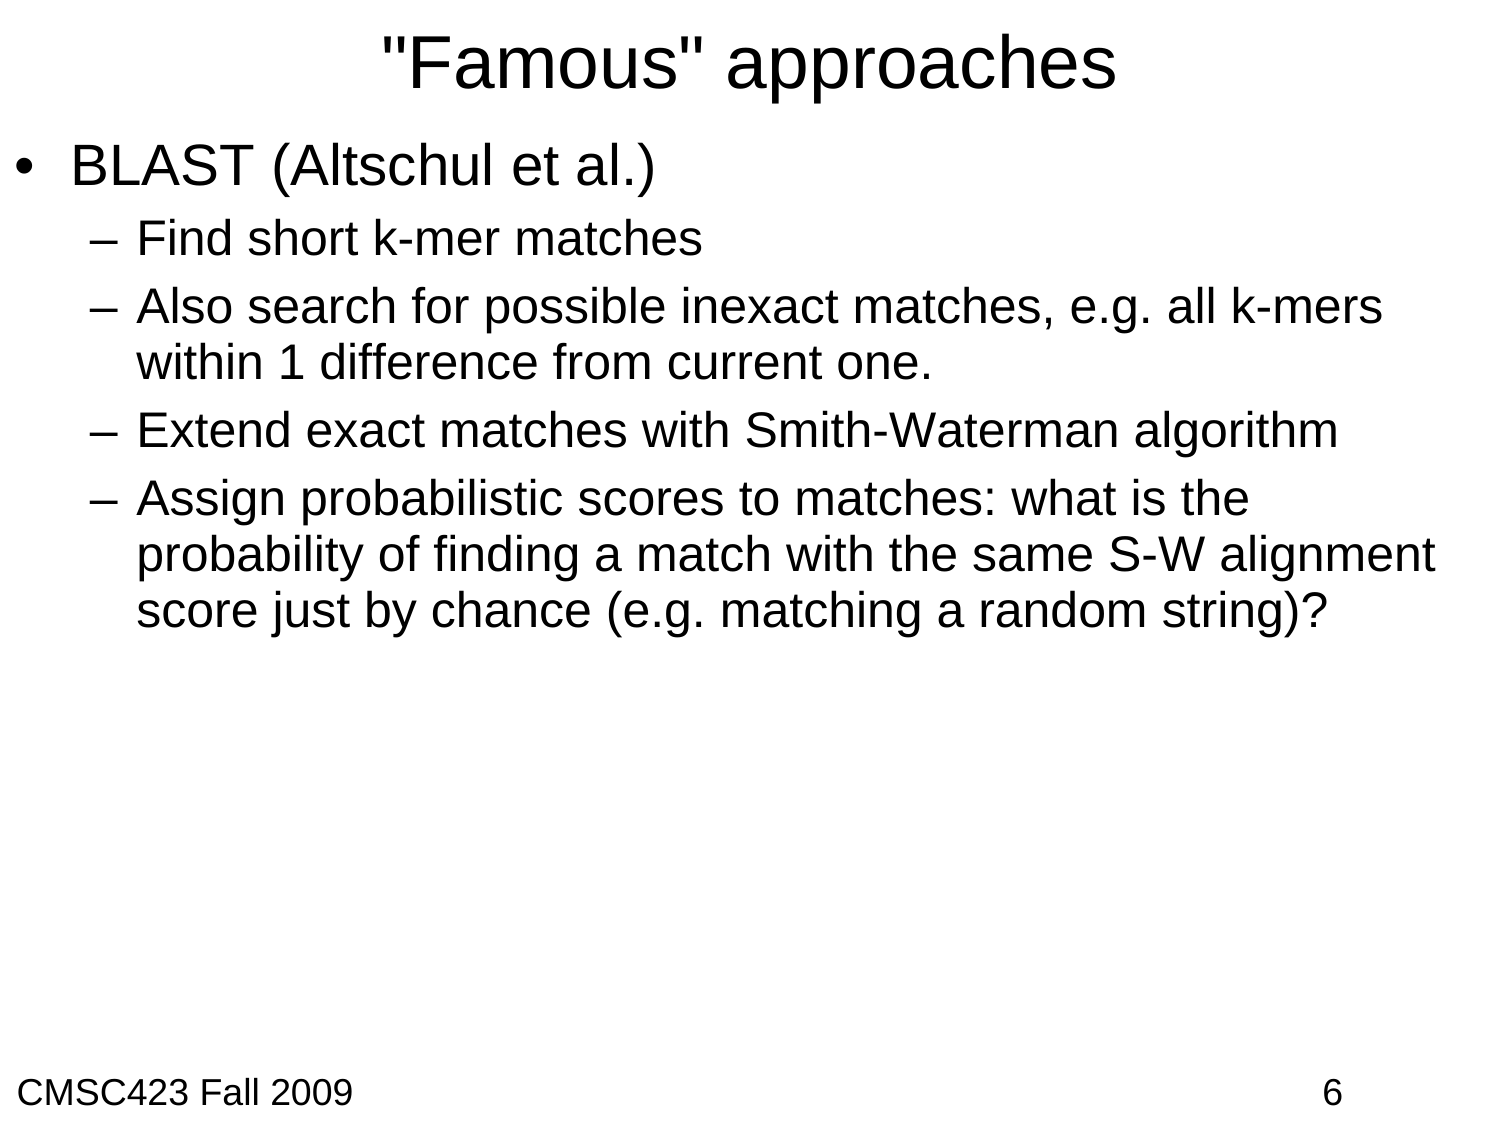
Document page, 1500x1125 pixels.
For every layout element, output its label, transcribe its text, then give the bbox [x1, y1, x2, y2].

title "Famous" approaches [0, 12, 1500, 113]
list BLAST (Altschul et al.) Find short k-mer matches Also search for possible inexact matches, e.g. all k-mers within 1 difference from current one. Extend exact matches with Smith-Waterman algorithm Assign probabilistic scores to matches: what is the probability of finding a match with the same S-W alignment score just by chance (e.g. matching a random string)? [0, 124, 1500, 1125]
